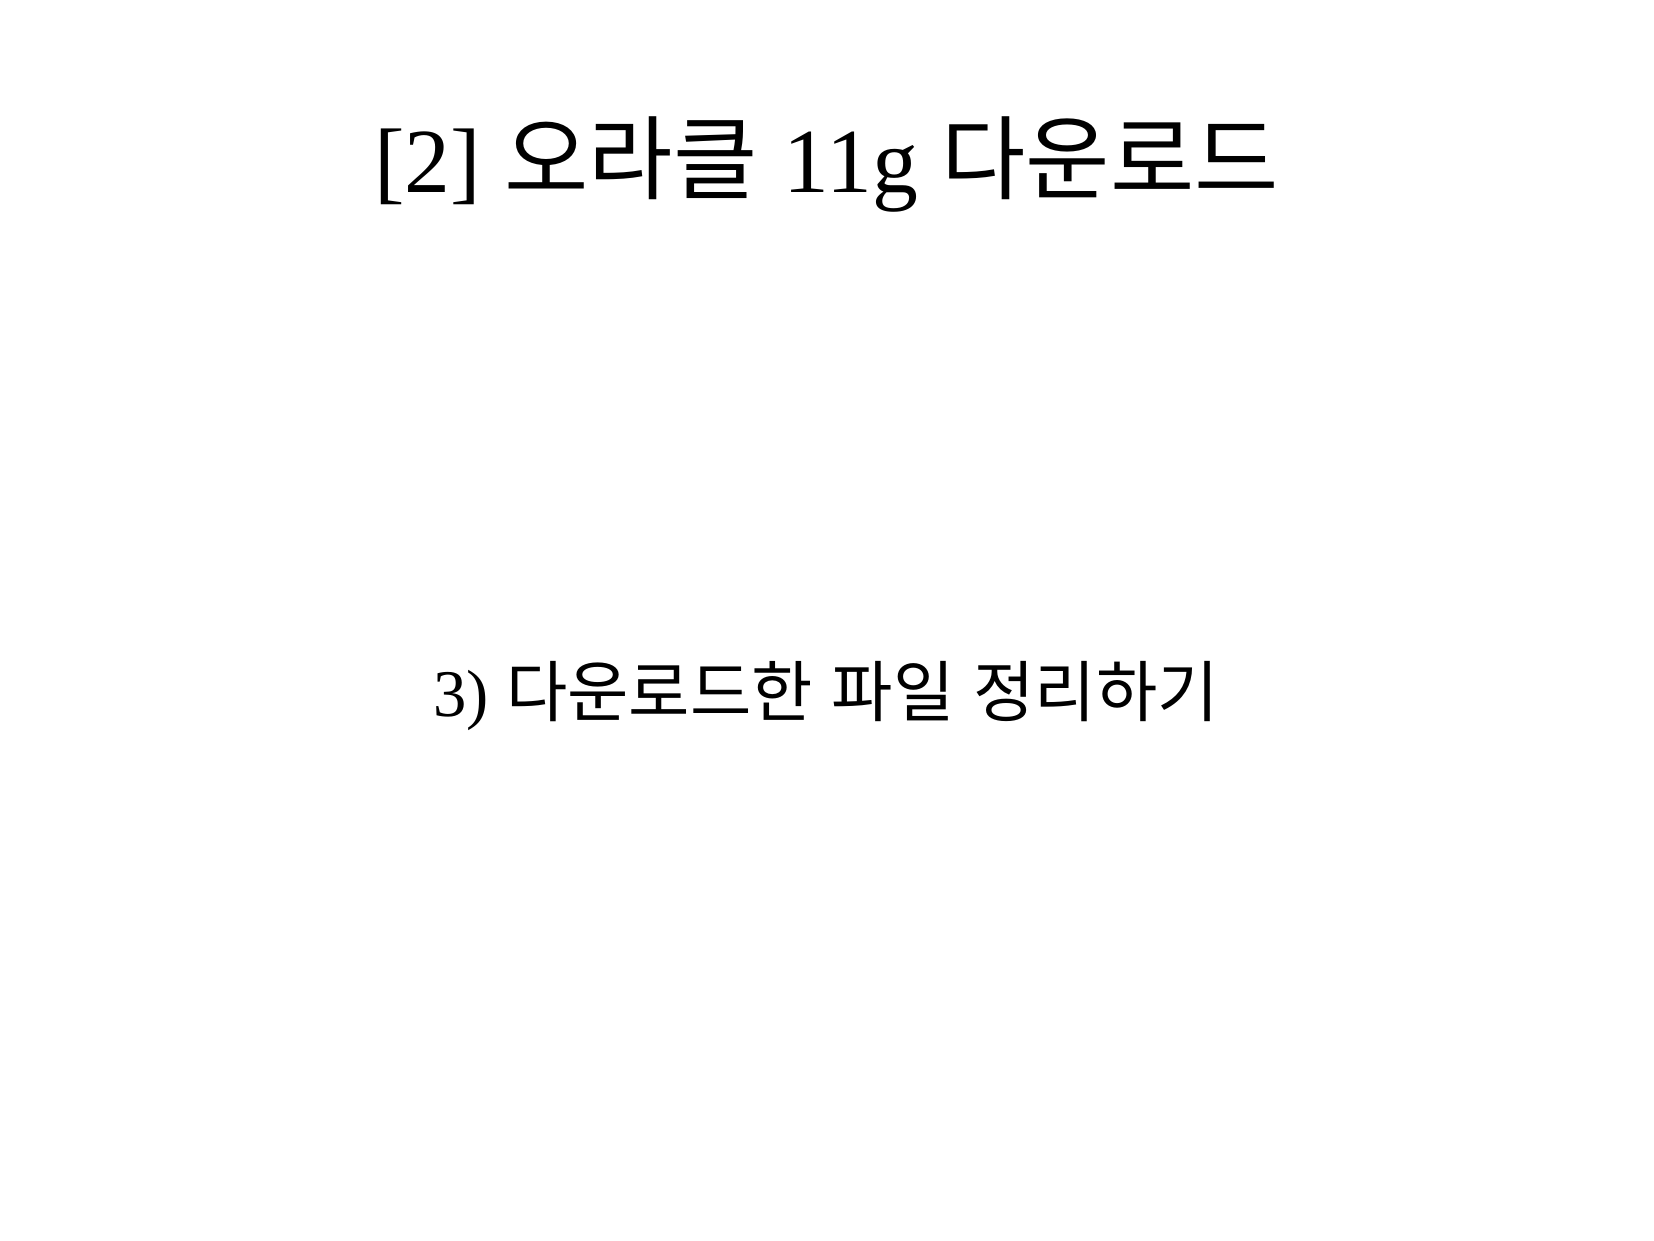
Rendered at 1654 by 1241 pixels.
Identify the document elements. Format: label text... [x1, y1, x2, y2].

subtitle 3) 다운로드한 파일 정리하기 [82, 290, 1571, 1010]
title [2] 오라클 11g 다운로드 [82, 49, 1571, 257]
